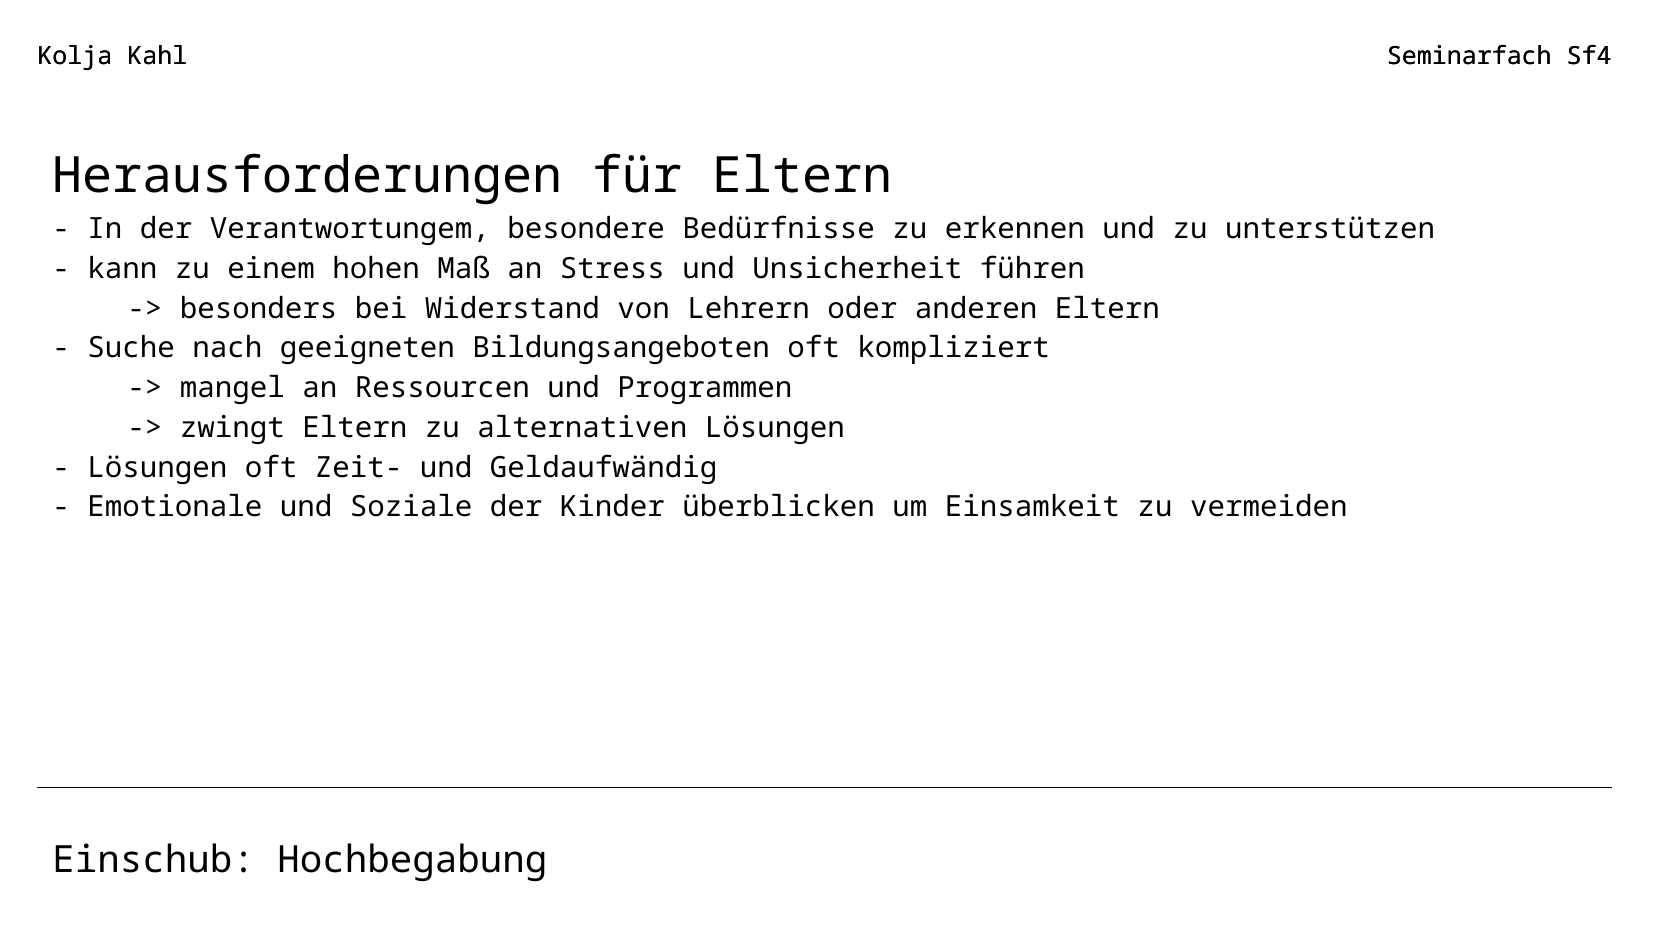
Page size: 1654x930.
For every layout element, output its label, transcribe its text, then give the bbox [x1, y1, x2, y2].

title Kolja Kahl [37, 37, 225, 76]
title Seminarfach Sf4 [1312, 37, 1612, 76]
text_box Einschub: Hochbegabung [37, 825, 676, 930]
text_box Herausforderungen für Eltern - In der Verantwortungem, besondere Bedürfnisse zu erkennen und zu unterstützen - kann zu einem hohen Maß an Stress und Unsicherheit führen -> besonders bei Widerstand von Lehrern oder anderen Eltern - Suche nach geeigneten Bildungsangeboten oft kompliziert -> mangel an Ressourcen und Programmen -> zwingt Eltern zu alternativen Lösungen - Lösungen oft Zeit- und Geldaufwändig - Emotionale und Soziale der Kinder überblicken um Einsamkeit zu vermeiden [37, 131, 1613, 713]
